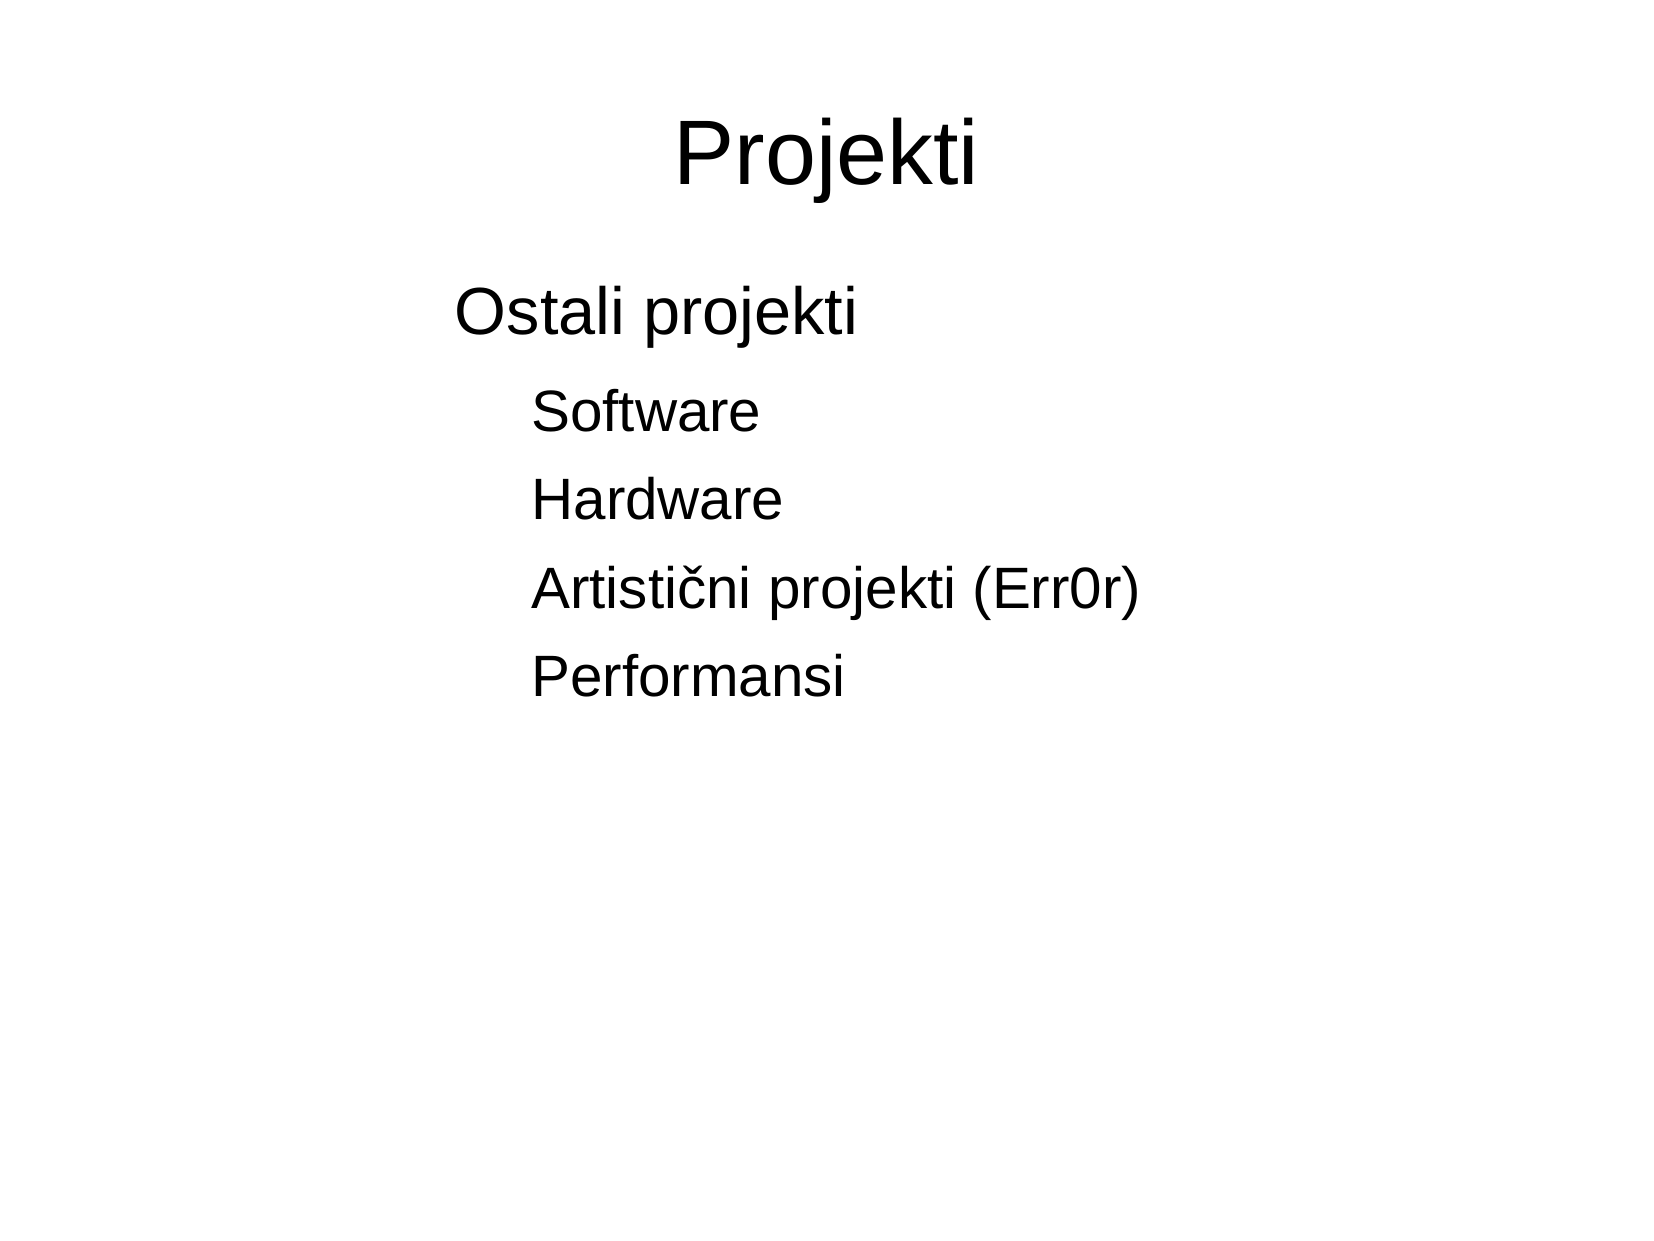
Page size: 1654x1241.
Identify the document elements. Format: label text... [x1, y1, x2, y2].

list Ostali projekti Software Hardware Artistični projekti (Err0r) Performansi [437, 274, 1241, 1093]
title Projekti [82, 49, 1571, 257]
